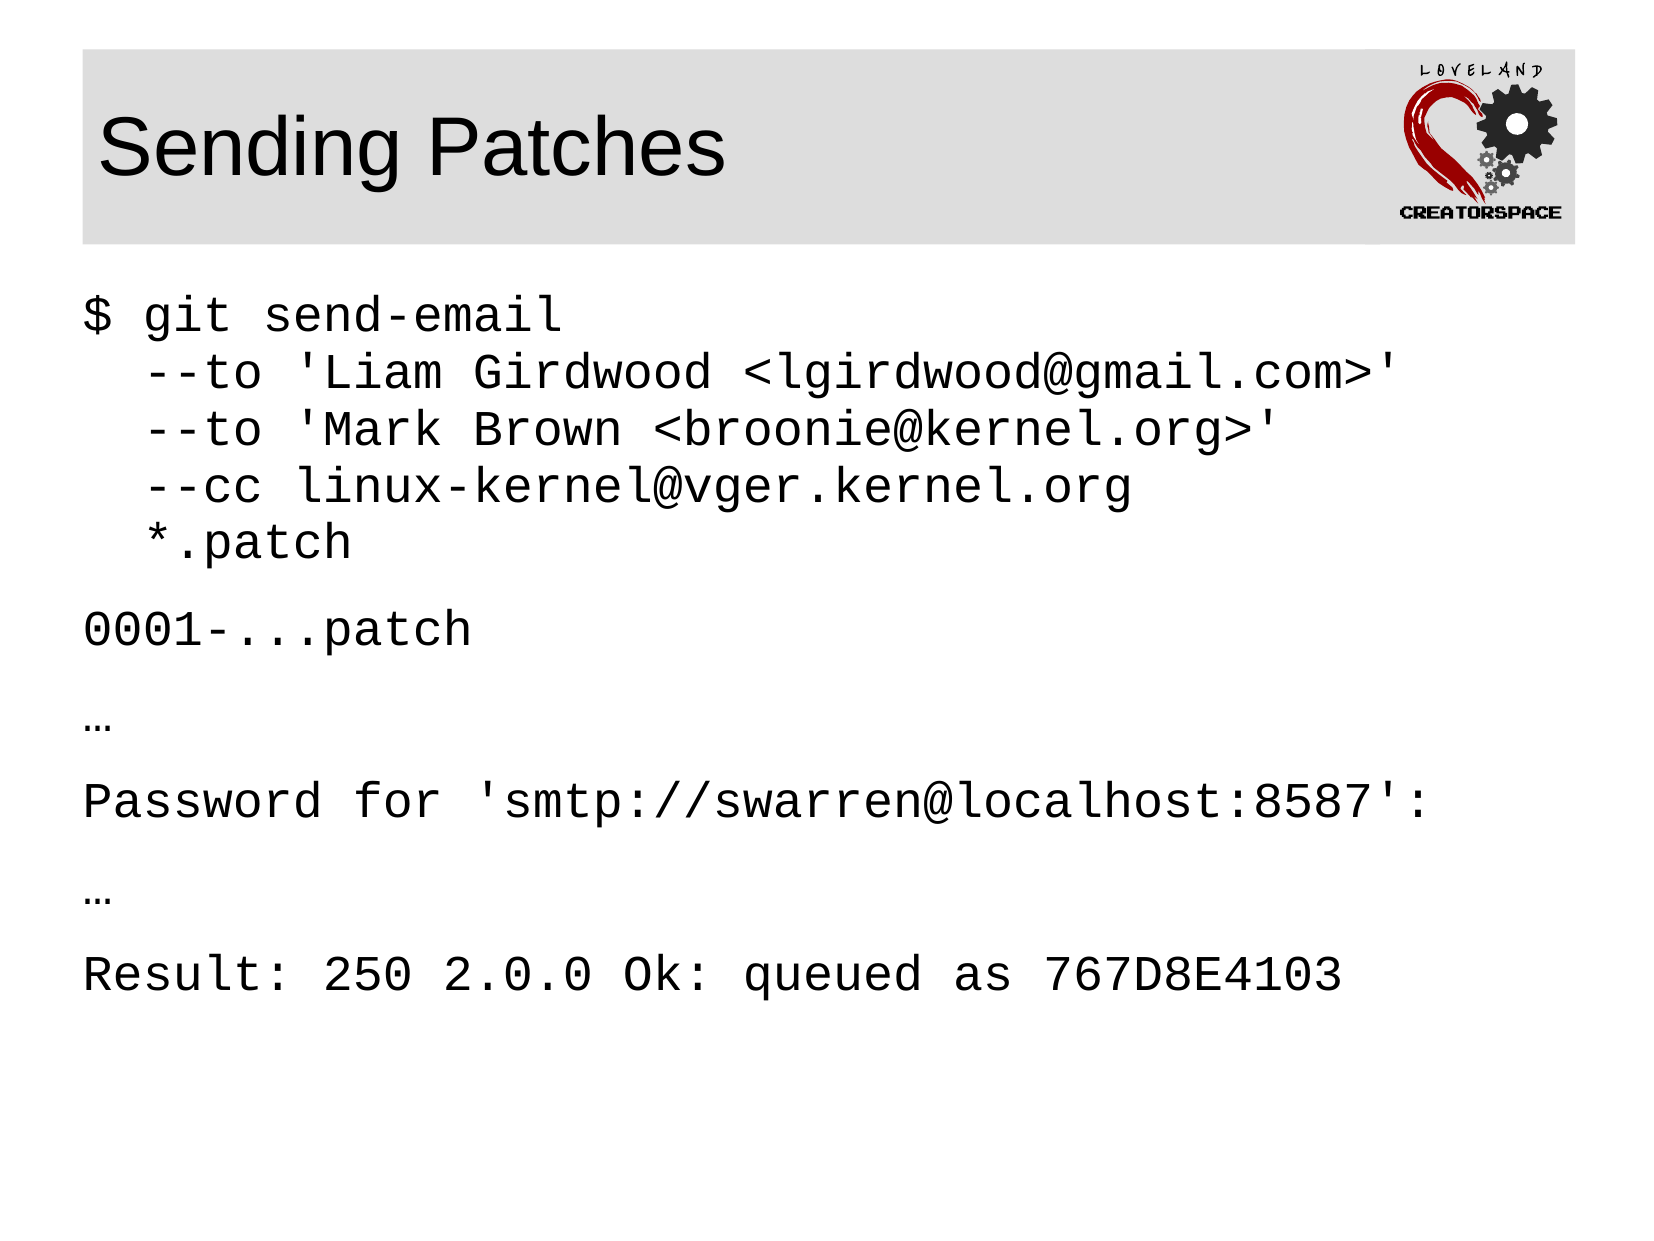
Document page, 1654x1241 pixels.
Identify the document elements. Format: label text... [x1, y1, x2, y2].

list $ git send-email --to 'Liam Girdwood <lgirdwood@gmail.com>' --to 'Mark Brown <broonie@kernel.org>' --cc linux-kernel@vger.kernel.org *.patch 0001-...patch … Password for 'smtp://swarren@localhost:8587': … Result: 250 2.0.0 Ok: queued as 767D8E4103 [82, 290, 1571, 1010]
title Sending Patches [82, 49, 1381, 245]
